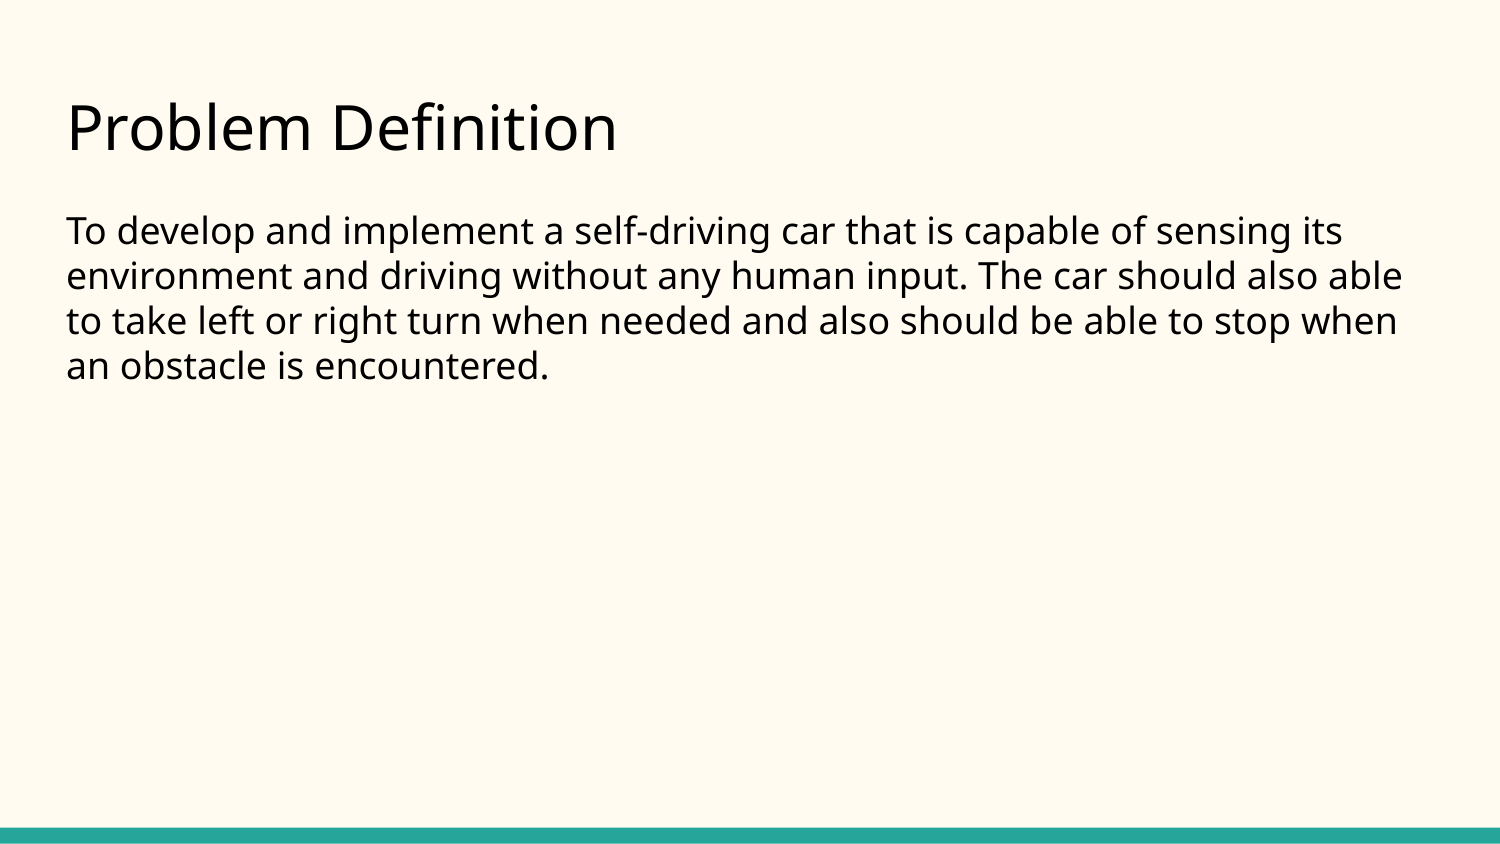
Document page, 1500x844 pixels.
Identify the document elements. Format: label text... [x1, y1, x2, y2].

list To develop and implement a self-driving car that is capable of sensing its environment and driving without any human input. The car should also able to take left or right turn when needed and also should be able to stop when an obstacle is encountered. [51, 192, 1449, 750]
title Problem Definition [51, 72, 1449, 174]
